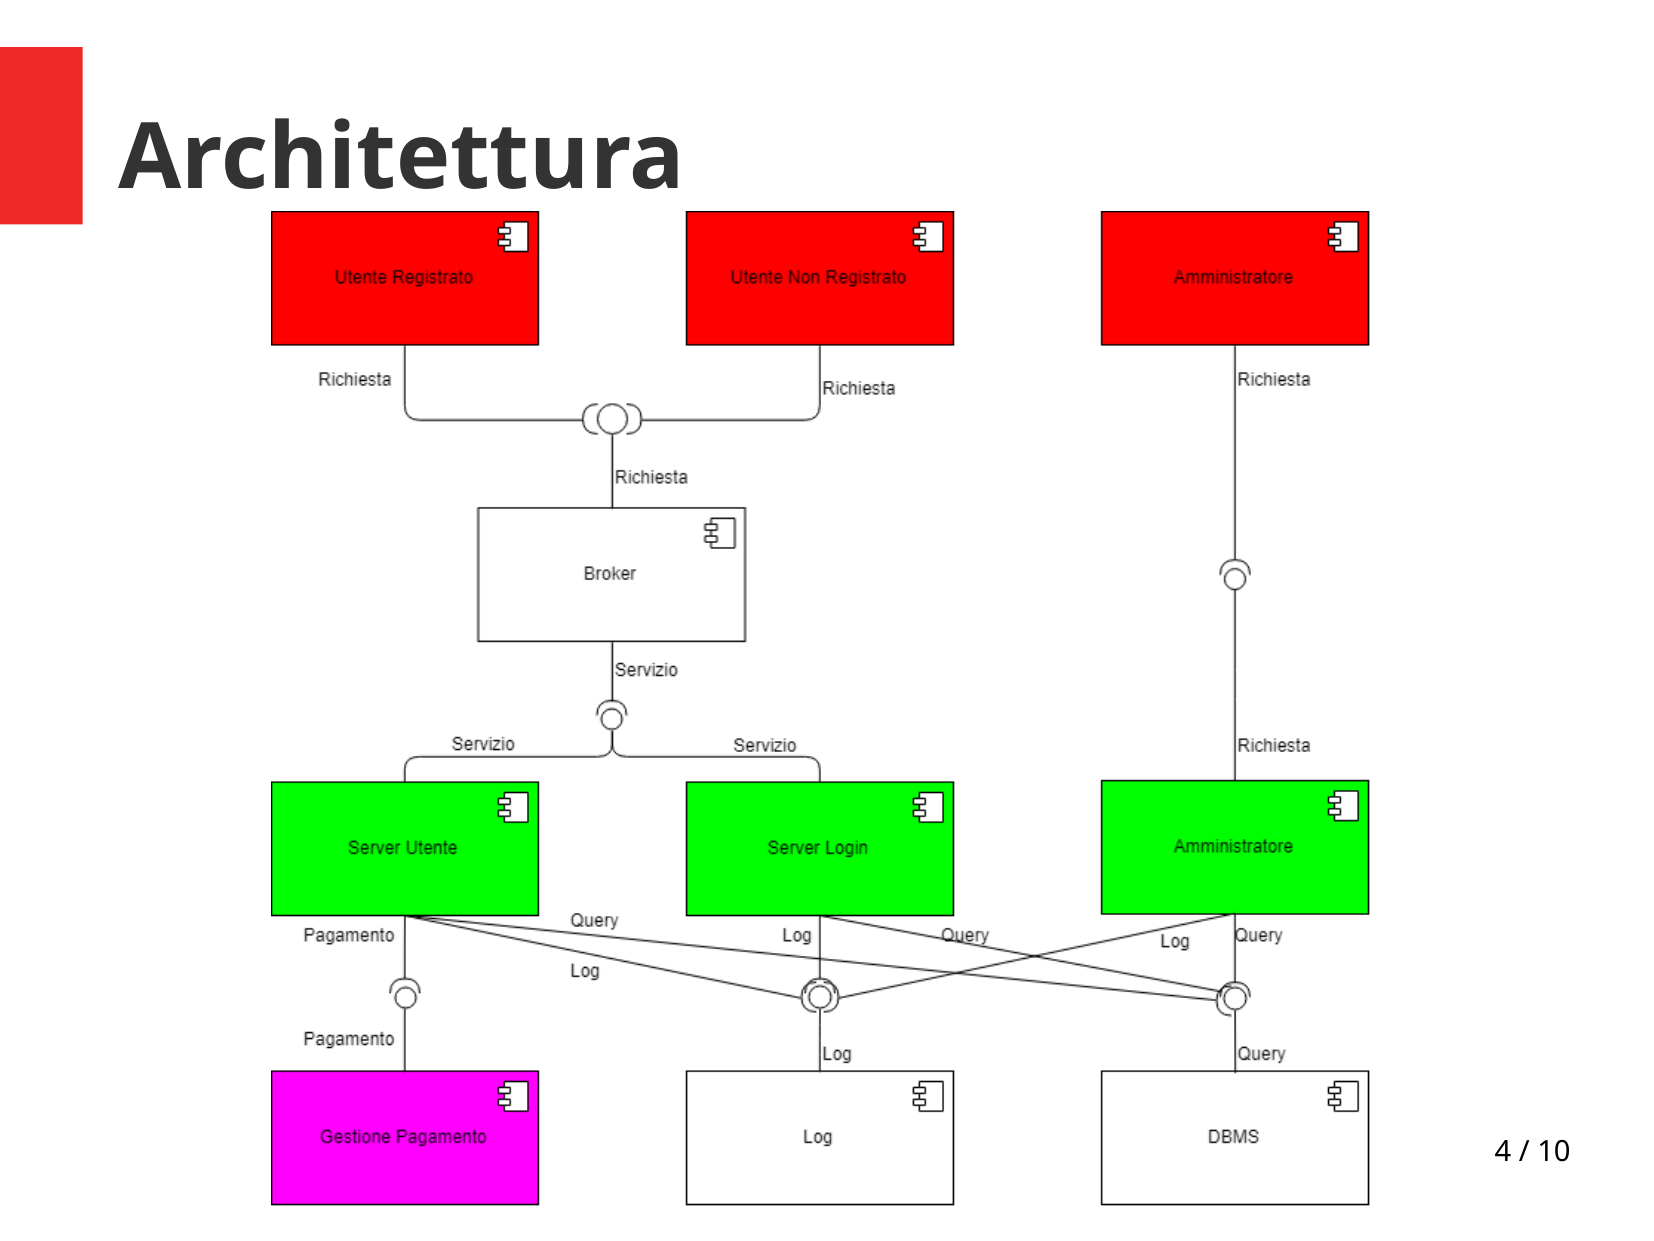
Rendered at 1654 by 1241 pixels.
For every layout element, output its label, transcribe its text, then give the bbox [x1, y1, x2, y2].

picture [271, 211, 1371, 1207]
title Architettura [118, 45, 1583, 260]
